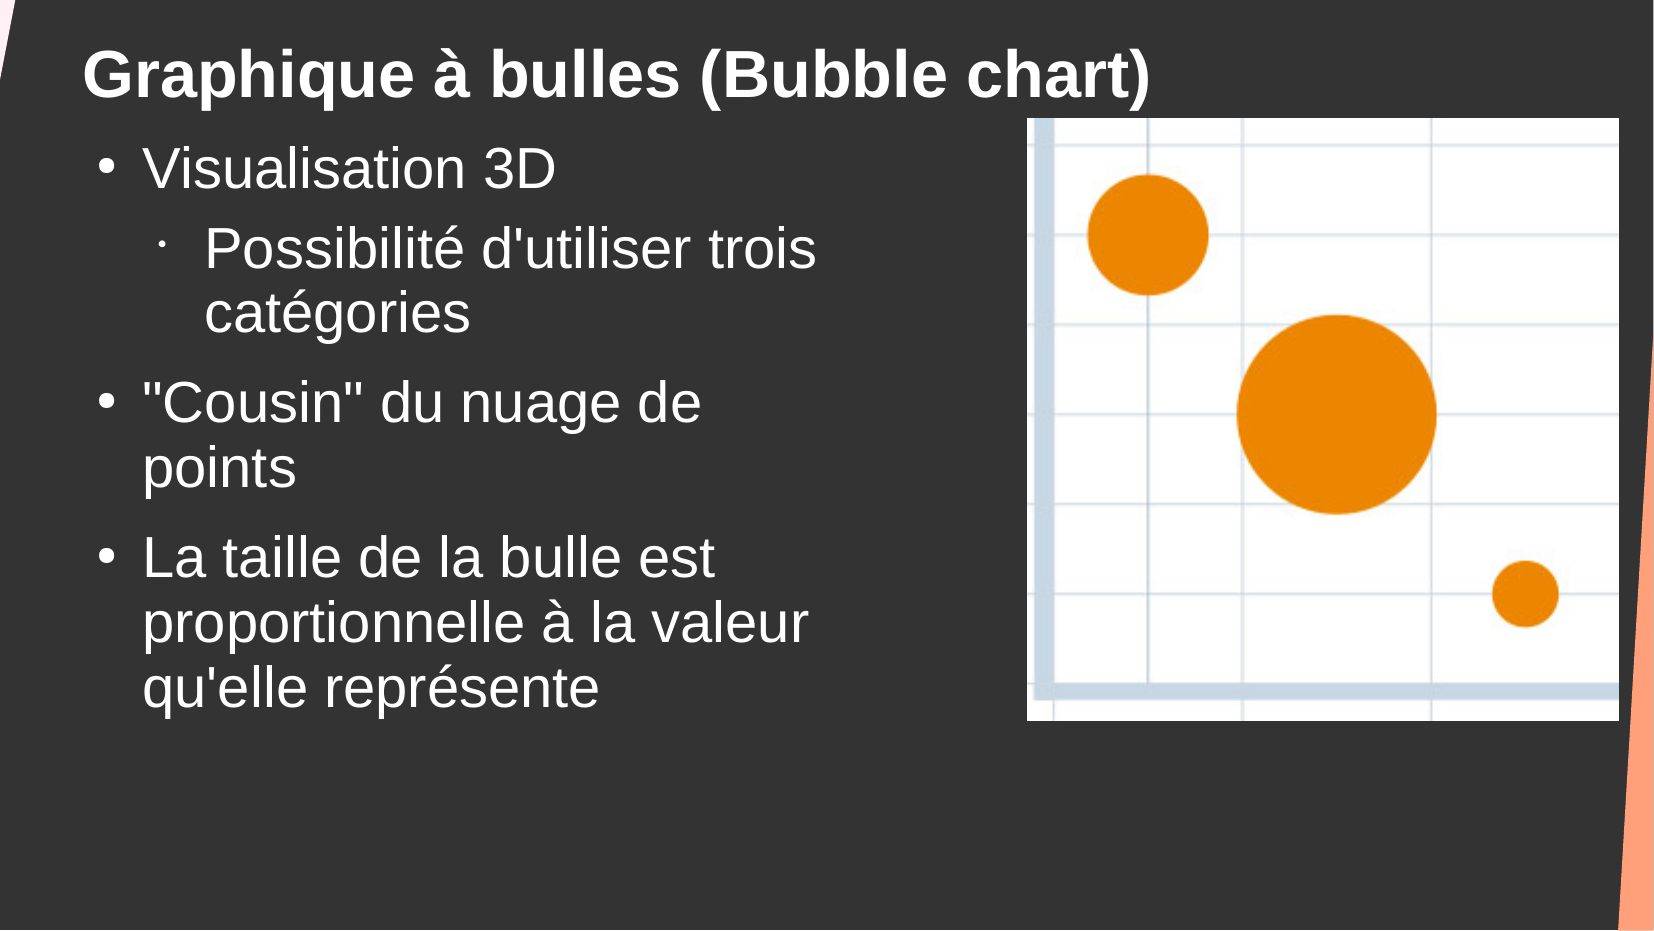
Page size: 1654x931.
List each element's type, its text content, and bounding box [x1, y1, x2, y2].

text_box [0, 0, 16, 80]
picture [1027, 118, 1619, 721]
text_box [1618, 321, 1654, 931]
title Graphique à bulles (Bubble chart) [82, 37, 1571, 115]
list Visualisation 3D Possibilité d'utiliser trois catégories "Cousin" du nuage de points La taille de la bulle est proportionnelle à la valeur qu'elle représente [80, 135, 863, 721]
